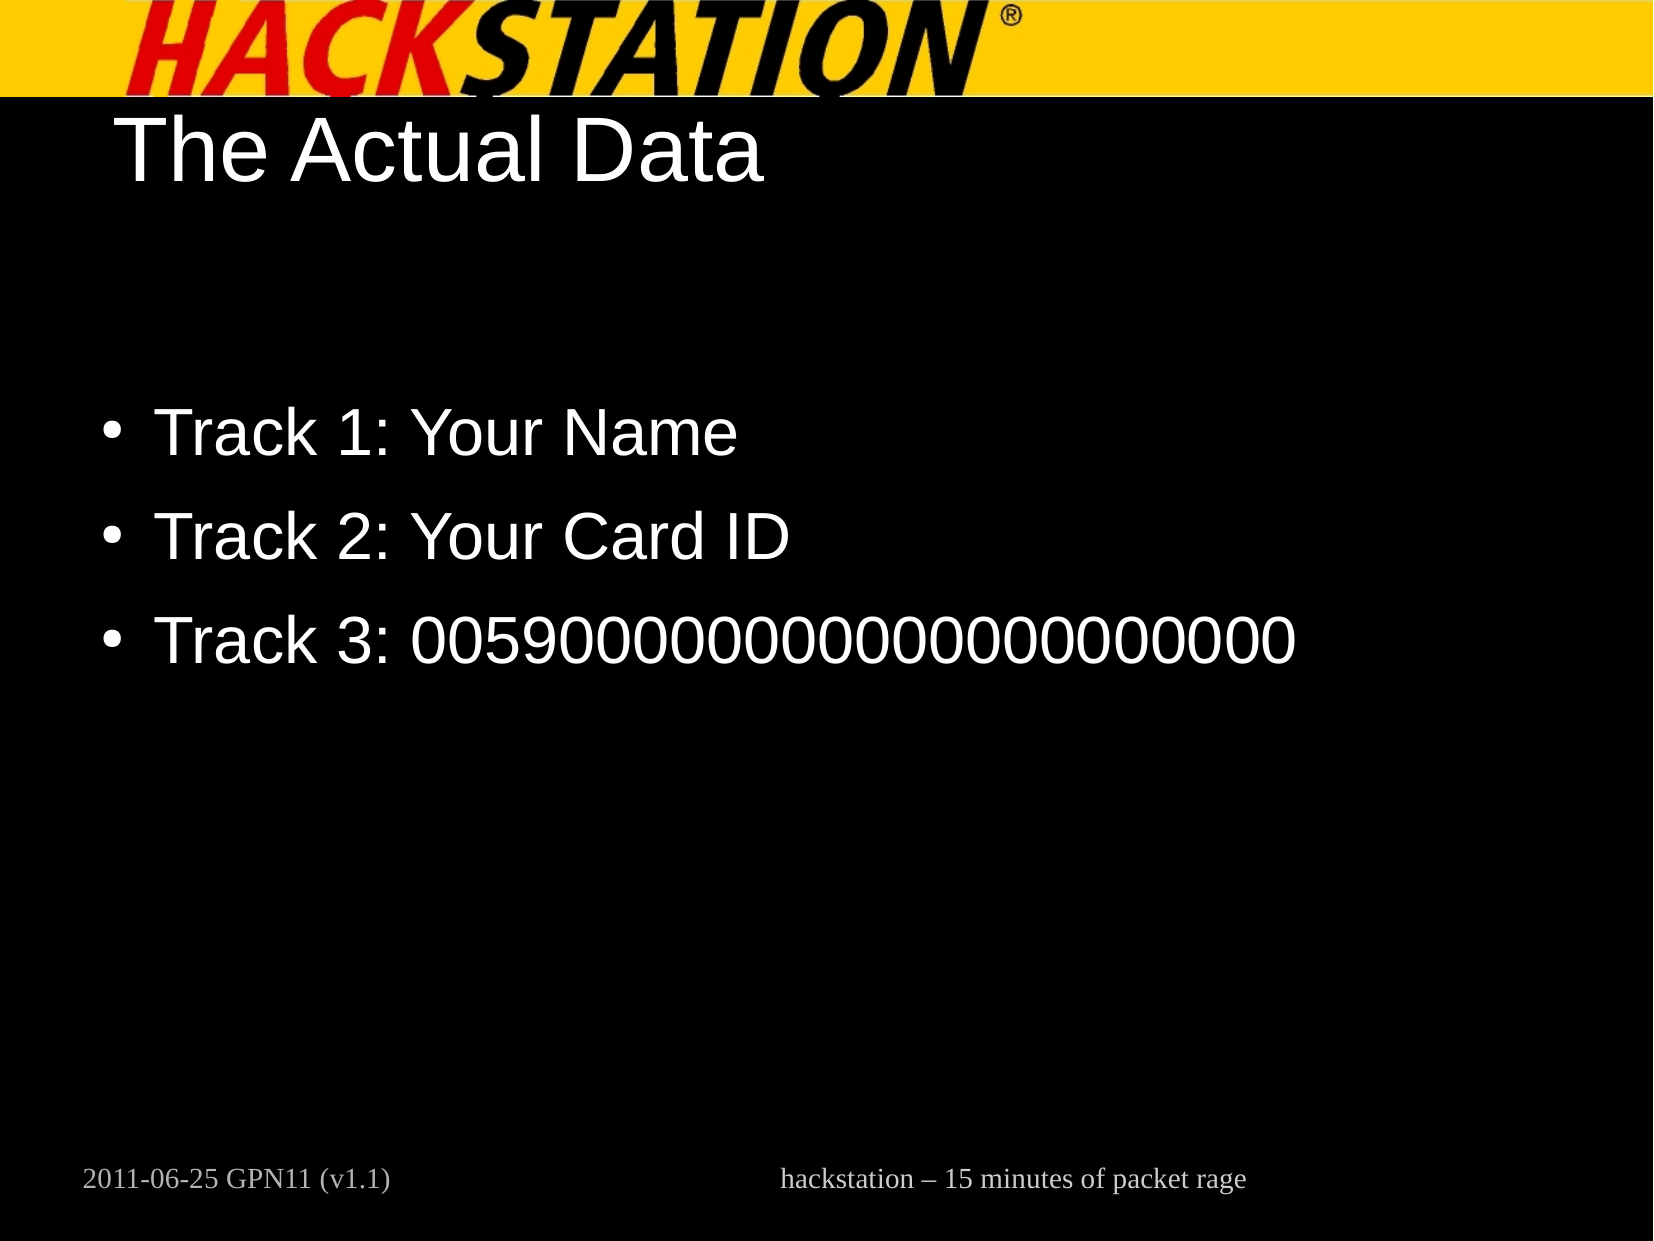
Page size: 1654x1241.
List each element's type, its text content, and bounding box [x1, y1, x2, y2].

list Track 1: Your Name Track 2: Your Card ID Track 3: 005900000000000000000000 [82, 290, 1571, 1109]
title The Actual Data [112, 75, 1571, 226]
picture [0, 0, 1653, 97]
